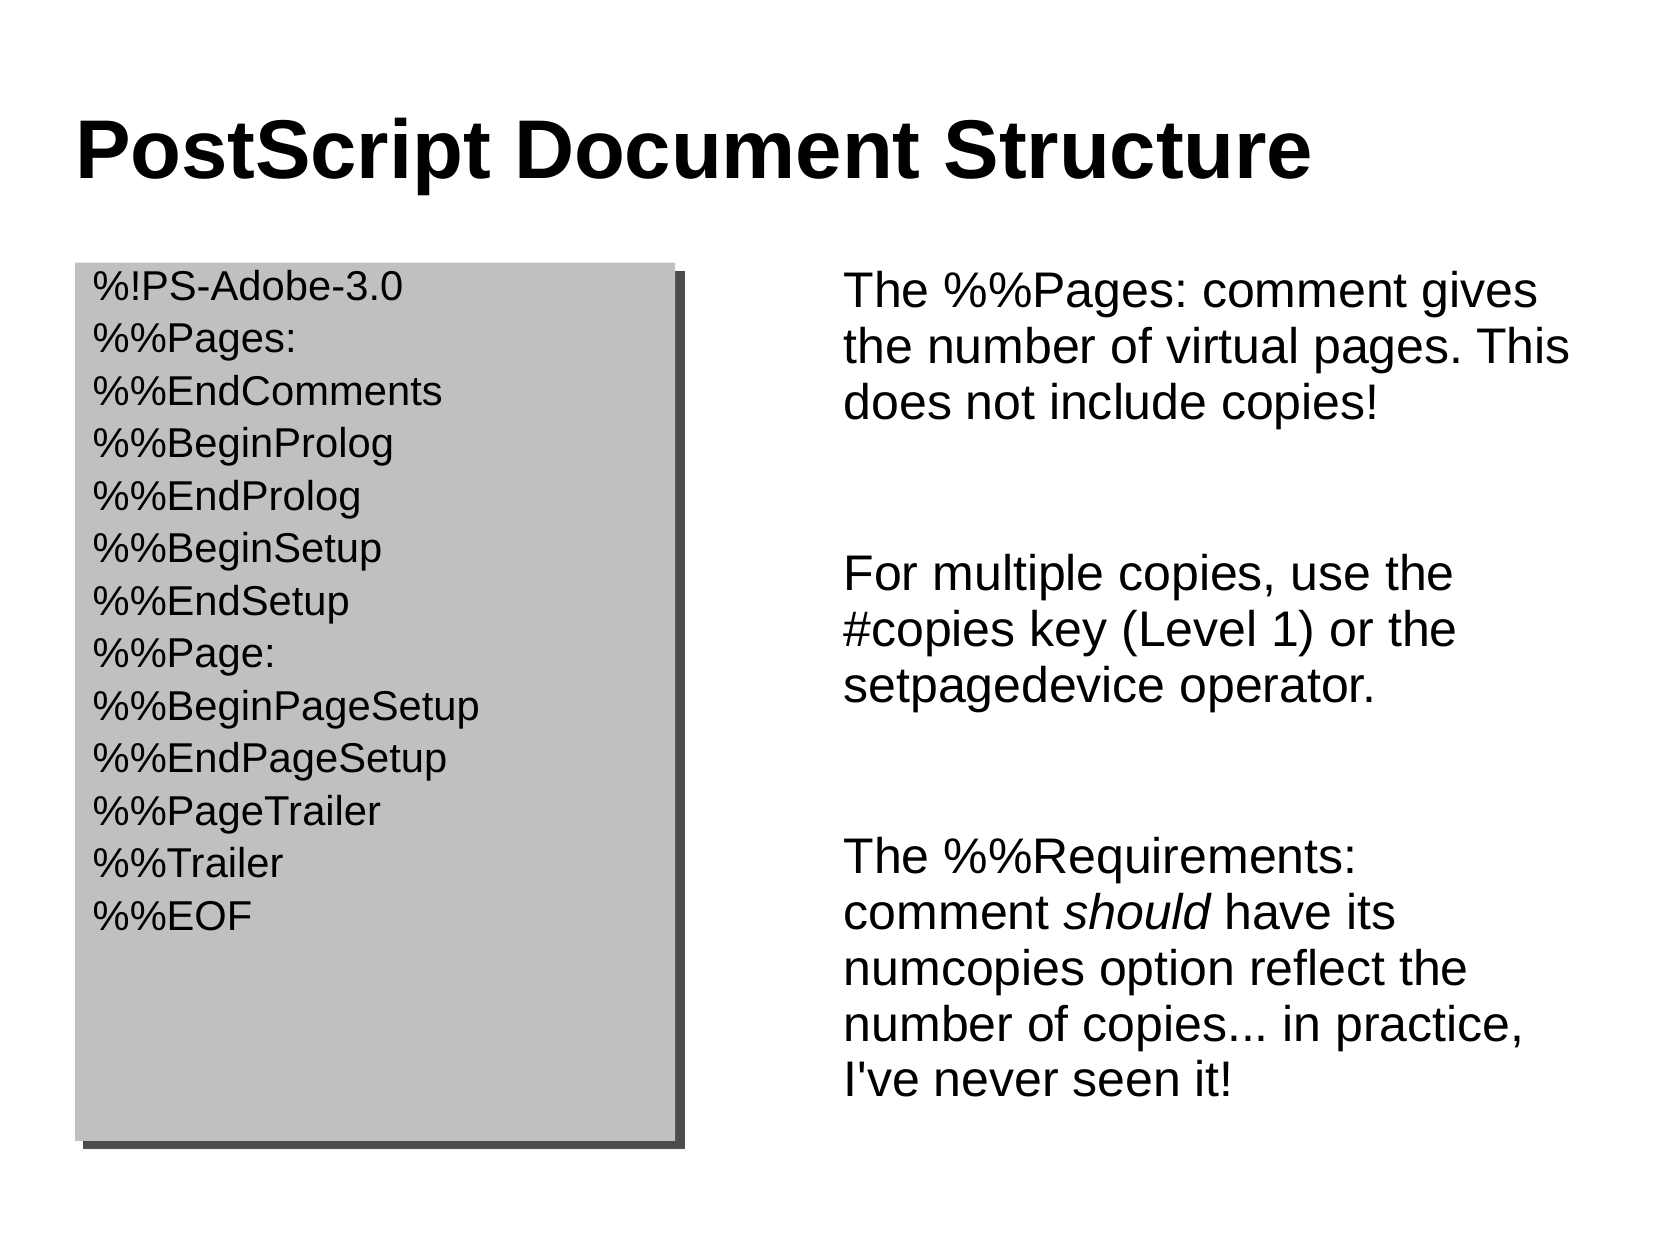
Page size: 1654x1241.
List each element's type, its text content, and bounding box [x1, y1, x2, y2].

title PostScript Document Structure [75, 103, 1576, 197]
list The %%Pages: comment gives the number of virtual pages. This does not include copies! For multiple copies, use the #copies key (Level 1) or the setpagedevice operator. The %%Requirements: comment should have its numcopies option reflect the number of copies... in practice, I've never seen it! [843, 262, 1576, 1126]
list %!PS-Adobe-3.0 %%Pages: %%EndComments %%BeginProlog %%EndProlog %%BeginSetup %%EndSetup %%Page: %%BeginPageSetup %%EndPageSetup %%PageTrailer %%Trailer %%EOF [75, 262, 676, 1141]
